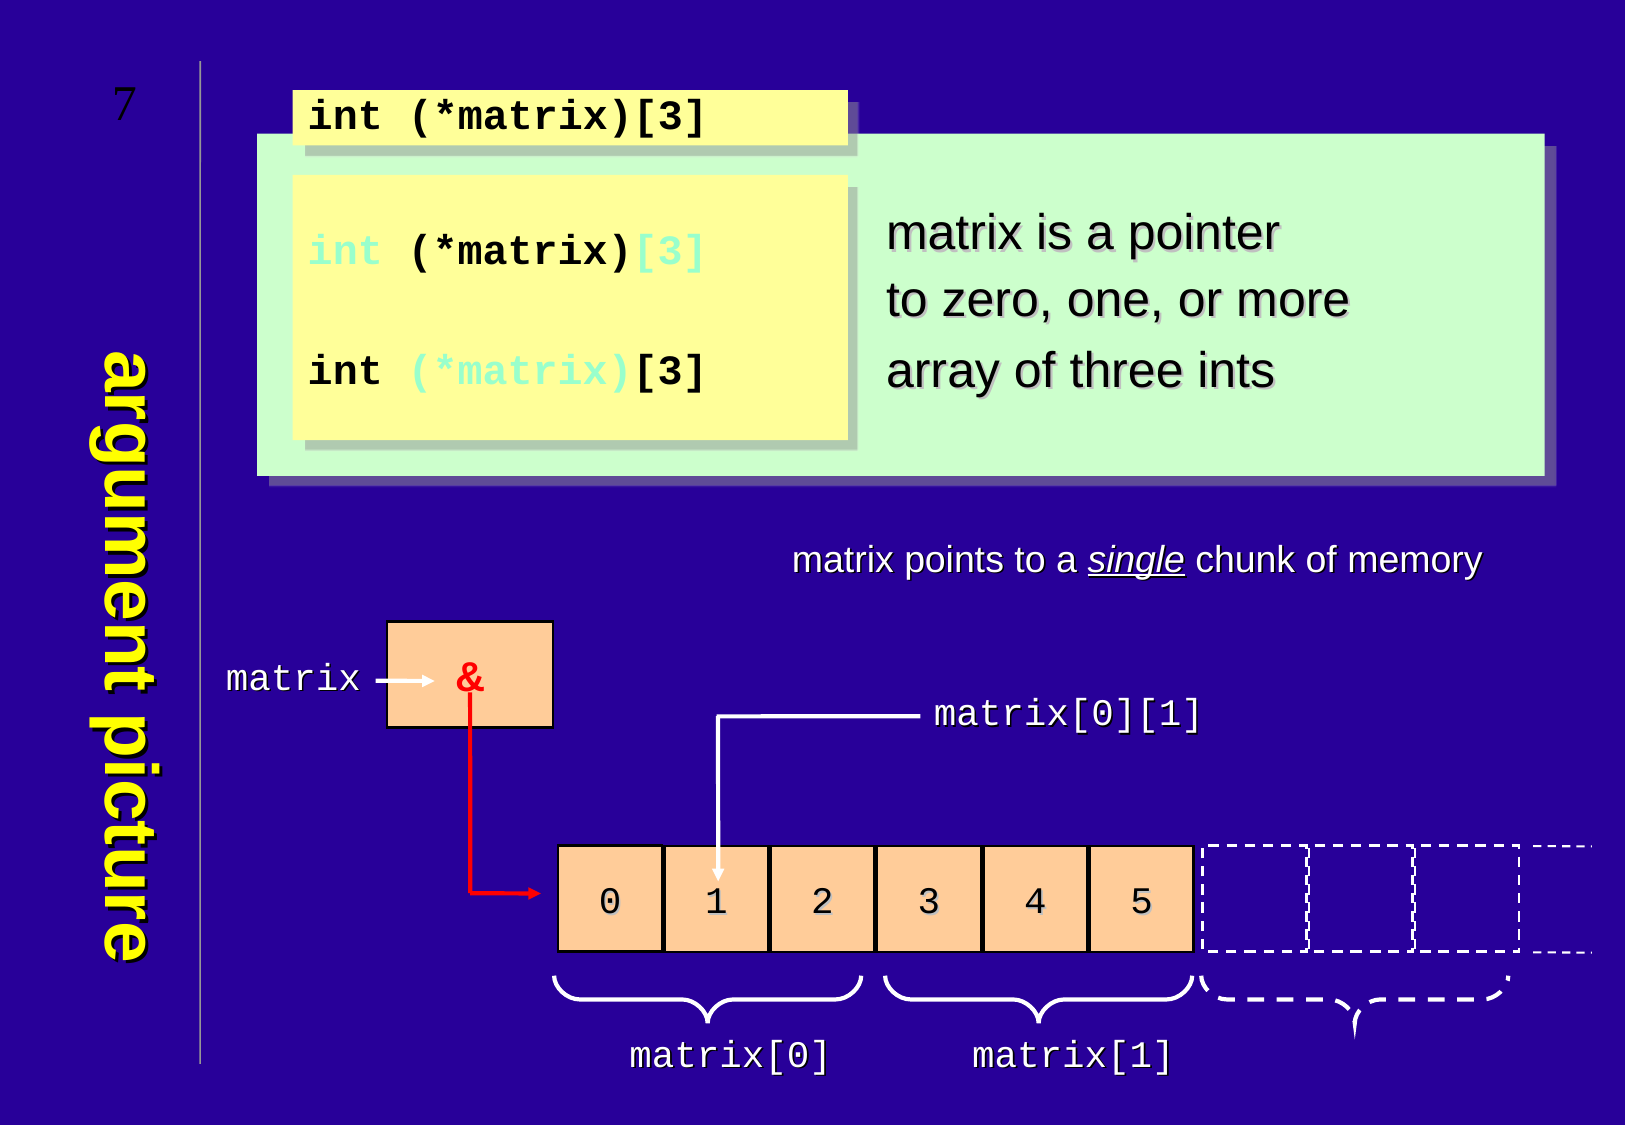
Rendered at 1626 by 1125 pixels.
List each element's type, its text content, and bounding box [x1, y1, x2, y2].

text_box array of three ints [871, 329, 1451, 465]
text_box 1 [664, 846, 769, 953]
text_box 0 [558, 845, 663, 952]
text_box int (*matrix)[3] int (*matrix)[3] [292, 174, 848, 441]
text_box matrix[0] [614, 1022, 887, 1083]
text_box 4 [983, 846, 1088, 953]
text_box [257, 133, 1545, 476]
text_box & [387, 621, 553, 728]
text_box 5 [1089, 846, 1194, 953]
text_box 3 [877, 846, 981, 953]
text_box matrix[1] [957, 1022, 1229, 1083]
text_box matrix points to a single chunk of memory [777, 527, 1548, 588]
text_box matrix is a pointer [871, 192, 1451, 258]
text_box 2 [770, 846, 875, 953]
text_box to zero, one, or more [871, 258, 1534, 334]
text_box int (*matrix)[3] [292, 90, 848, 146]
title argument picture [50, 219, 188, 1094]
text_box matrix [186, 645, 376, 706]
text_box matrix[0][1] [919, 680, 1250, 742]
